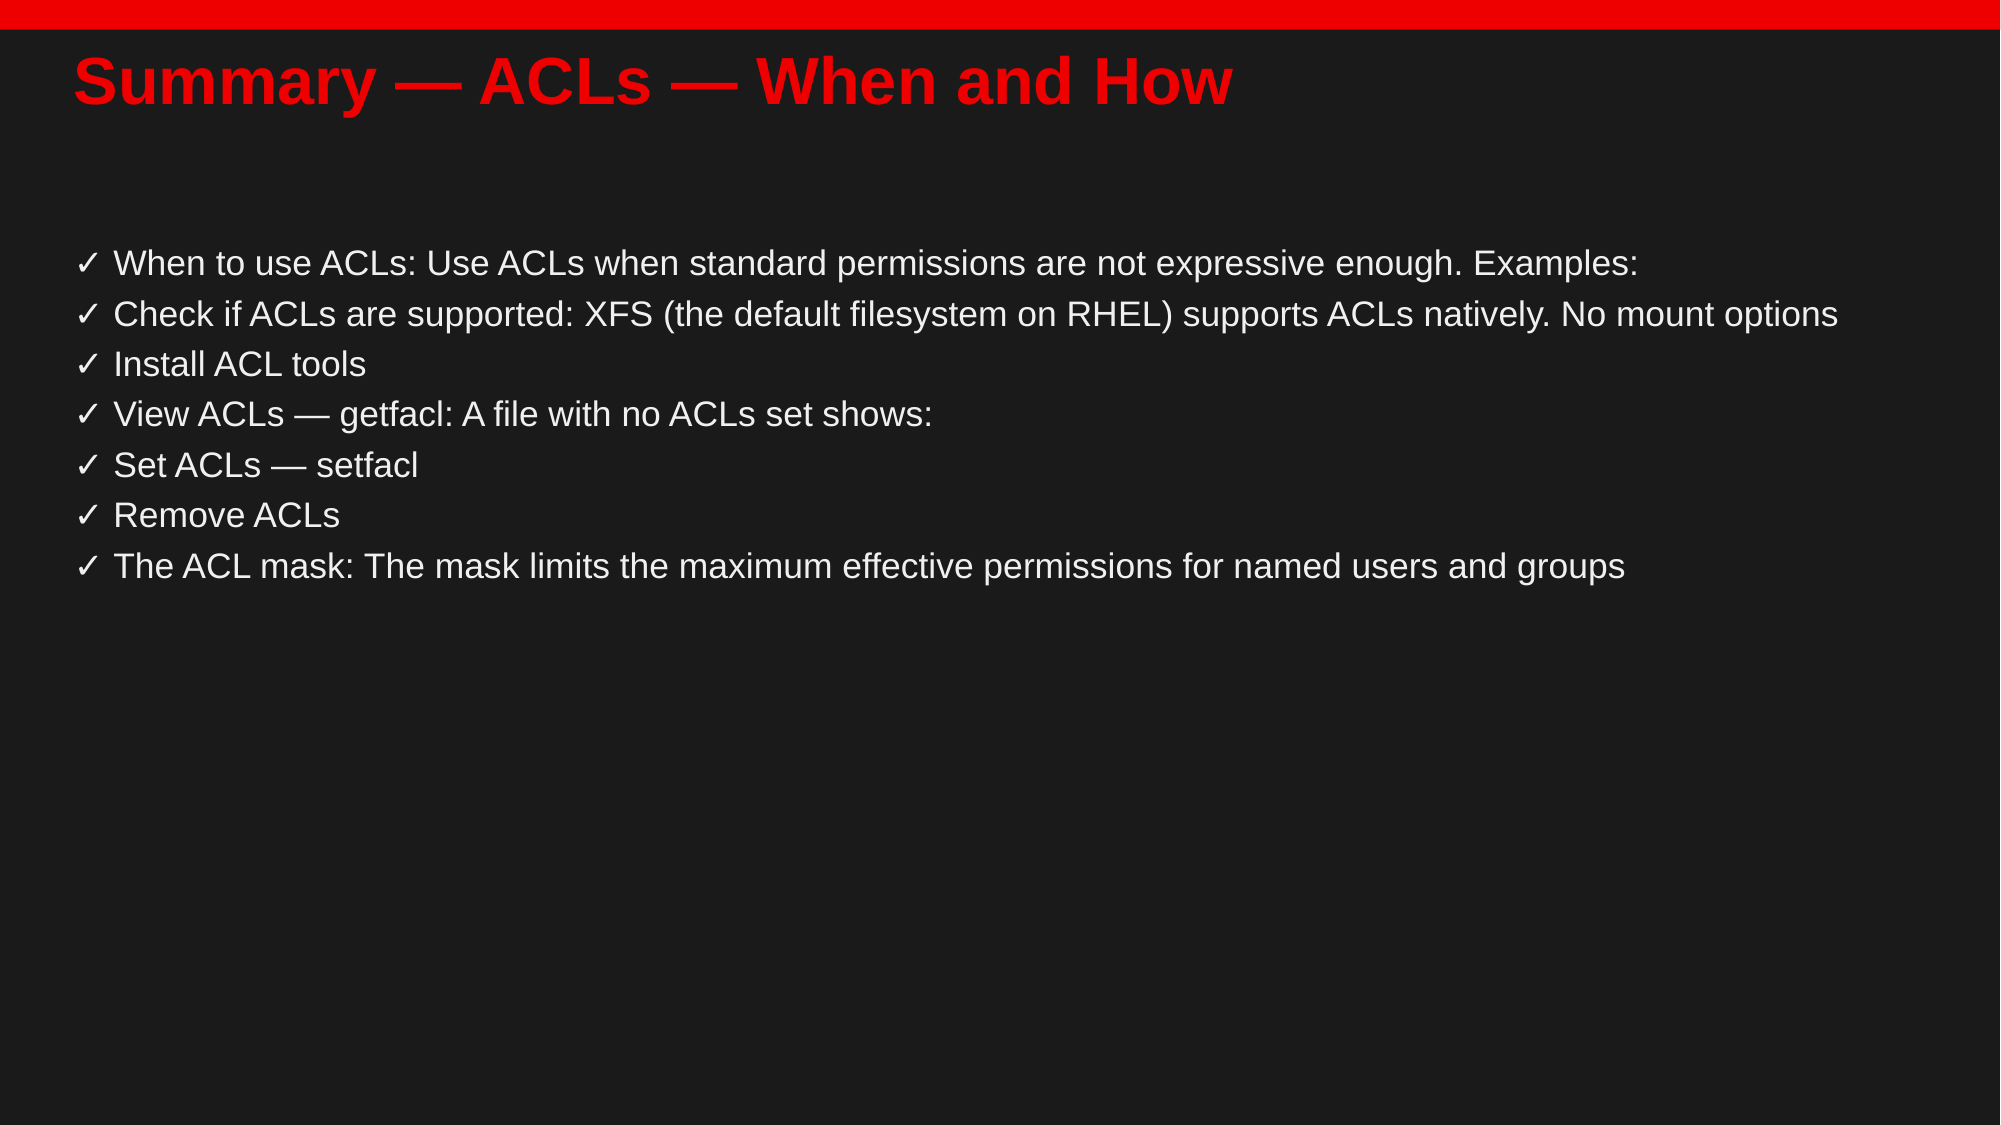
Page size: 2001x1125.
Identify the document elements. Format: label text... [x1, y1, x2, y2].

text_box [0, 0, 2001, 30]
text_box ✓ When to use ACLs: Use ACLs when standard permissions are not expressive enough. Examples: ✓ Check if ACLs are supported: XFS (the default filesystem on RHEL) supports ACLs natively. No mount options ✓ Install ACL tools ✓ View ACLs — getfacl: A file with no ACLs set shows: ✓ Set ACLs — setfacl ✓ Remove ACLs ✓ The ACL mask: The mask limits the maximum effective permissions for named users and groups [59, 236, 1942, 1037]
text_box Summary — ACLs — When and How [59, 36, 1942, 208]
